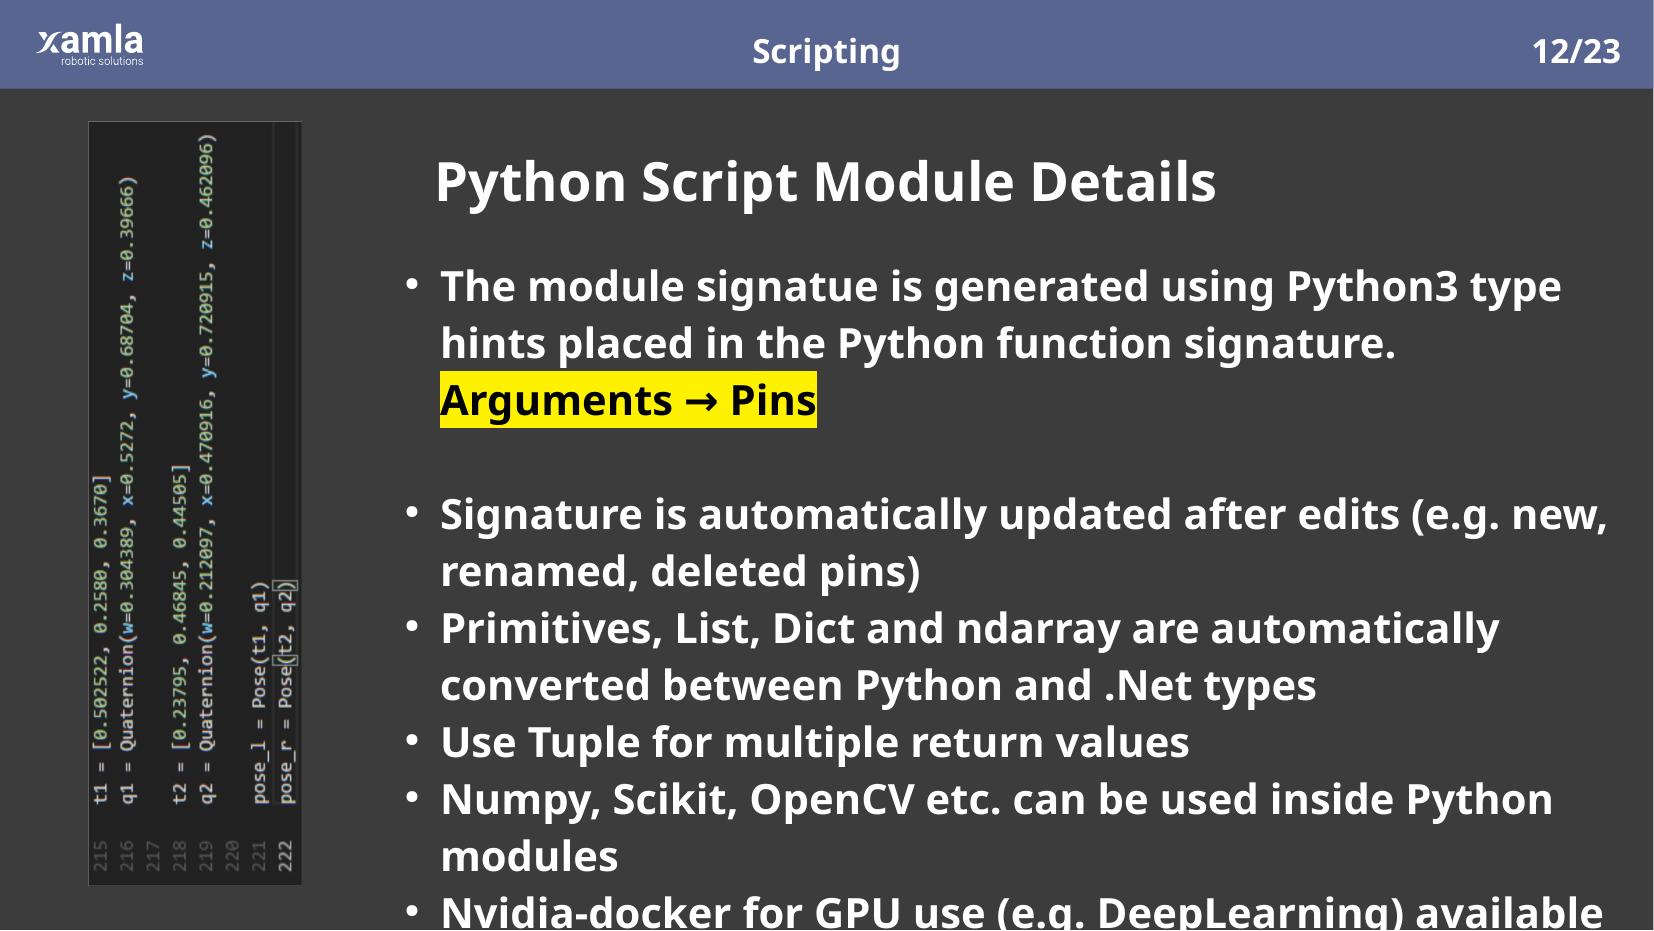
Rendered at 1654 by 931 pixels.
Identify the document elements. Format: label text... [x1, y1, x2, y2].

text_box [0, 0, 1654, 89]
picture [35, 23, 143, 65]
text_box The module signatue is generated using Python3 type hints placed in the Python function signature. Arguments → Pins Signature is automatically updated after edits (e.g. new, renamed, deleted pins) Primitives, List, Dict and ndarray are automatically converted between Python and .Net types Use Tuple for multiple return values Numpy, Scikit, OpenCV etc. can be used inside Python modules Nvidia-docker for GPU use (e.g. DeepLearning) available soon [389, 249, 1630, 931]
text_box Python Script Module Details [302, 135, 1465, 228]
picture [88, 121, 302, 886]
text_box 12/23 [1511, 20, 1636, 83]
text_box Scripting [296, 20, 1357, 83]
